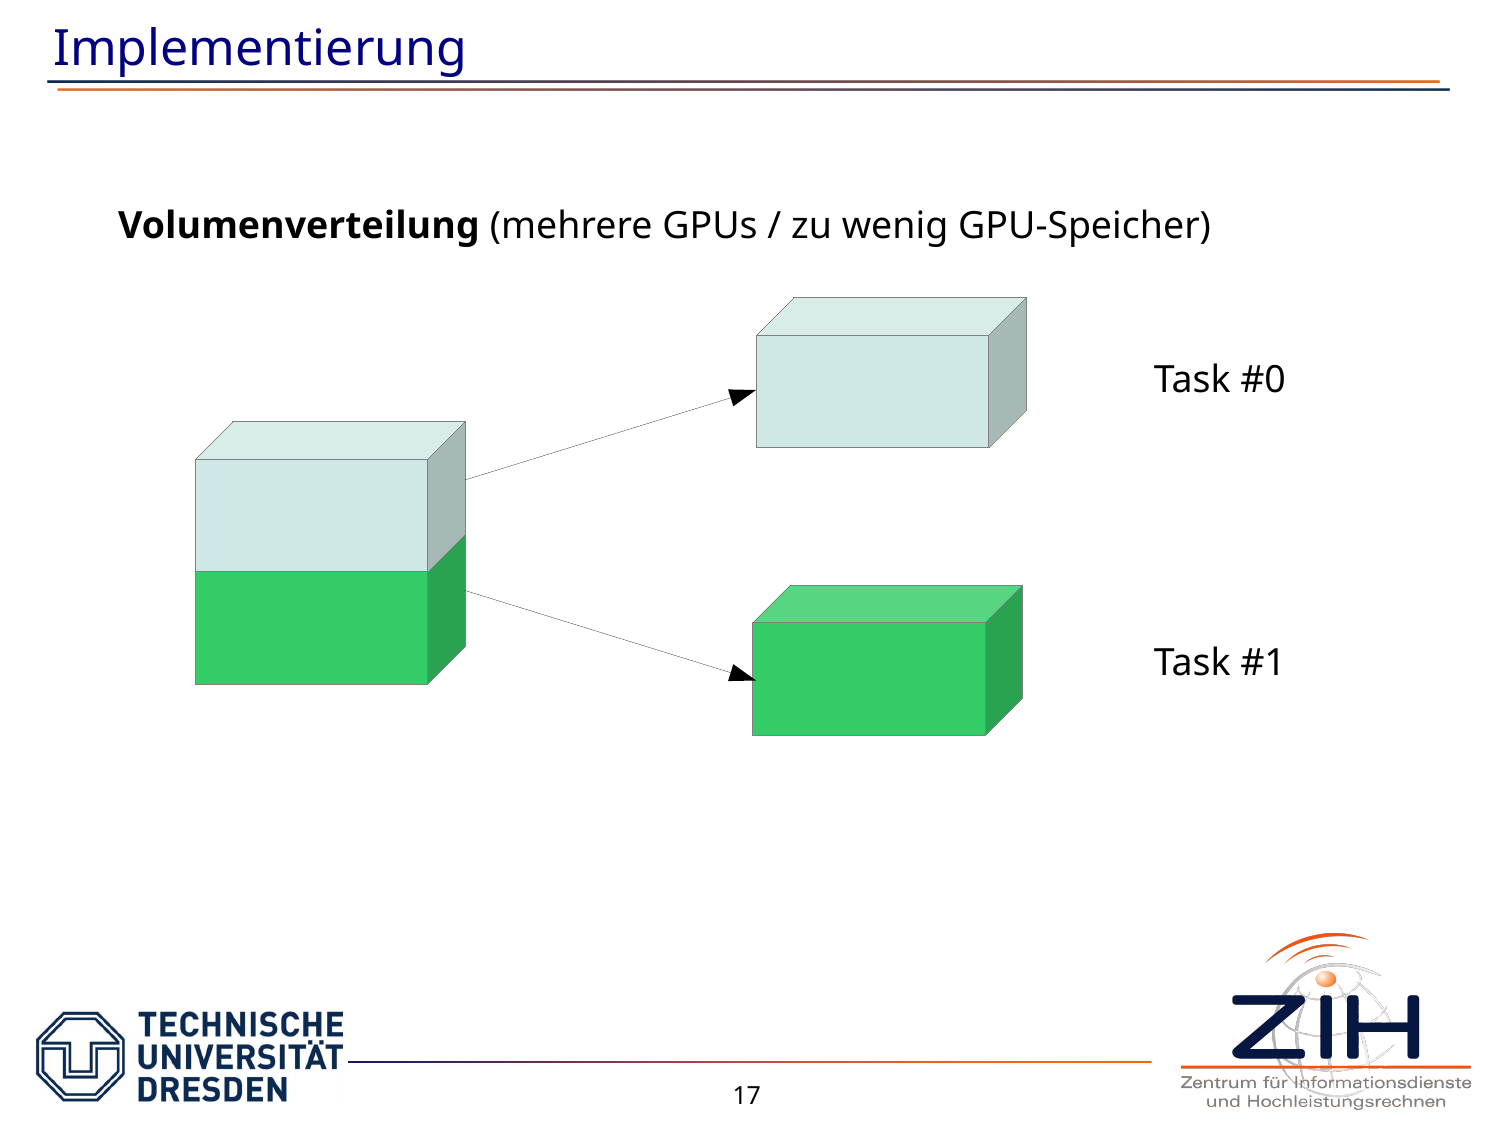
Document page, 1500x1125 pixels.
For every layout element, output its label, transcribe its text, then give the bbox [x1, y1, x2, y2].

text_box Task #0 [1139, 345, 1295, 398]
picture [47, 80, 1450, 91]
title Implementierung [53, 12, 1453, 81]
text_box [756, 297, 1027, 448]
text_box [752, 585, 1023, 736]
picture [35, 1011, 343, 1102]
picture [1181, 933, 1471, 1110]
text_box [195, 421, 466, 572]
text_box Task #1 [1139, 628, 1295, 681]
list Volumenverteilung (mehrere GPUs / zu wenig GPU-Speicher) [29, 118, 1418, 771]
